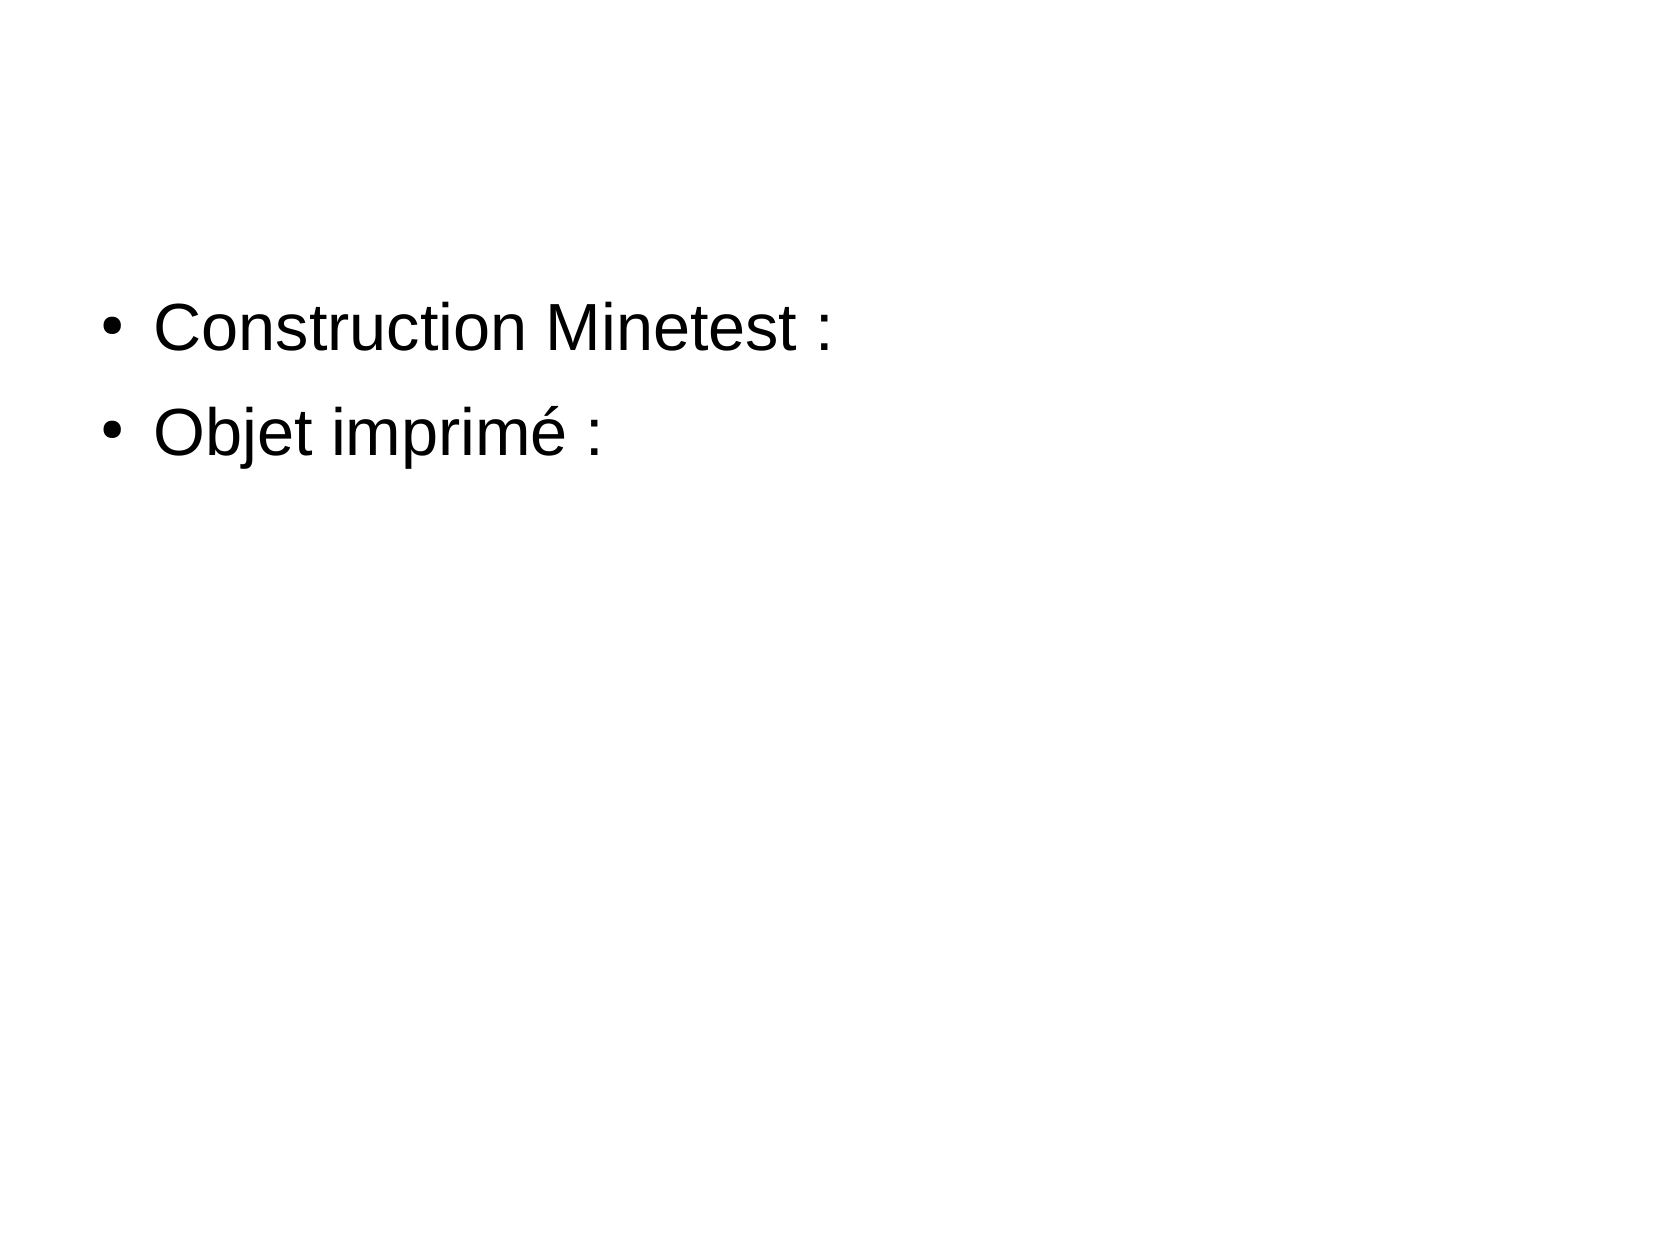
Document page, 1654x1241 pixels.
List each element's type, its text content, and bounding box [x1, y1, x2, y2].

list Construction Minetest : Objet imprimé : [82, 290, 1571, 1010]
